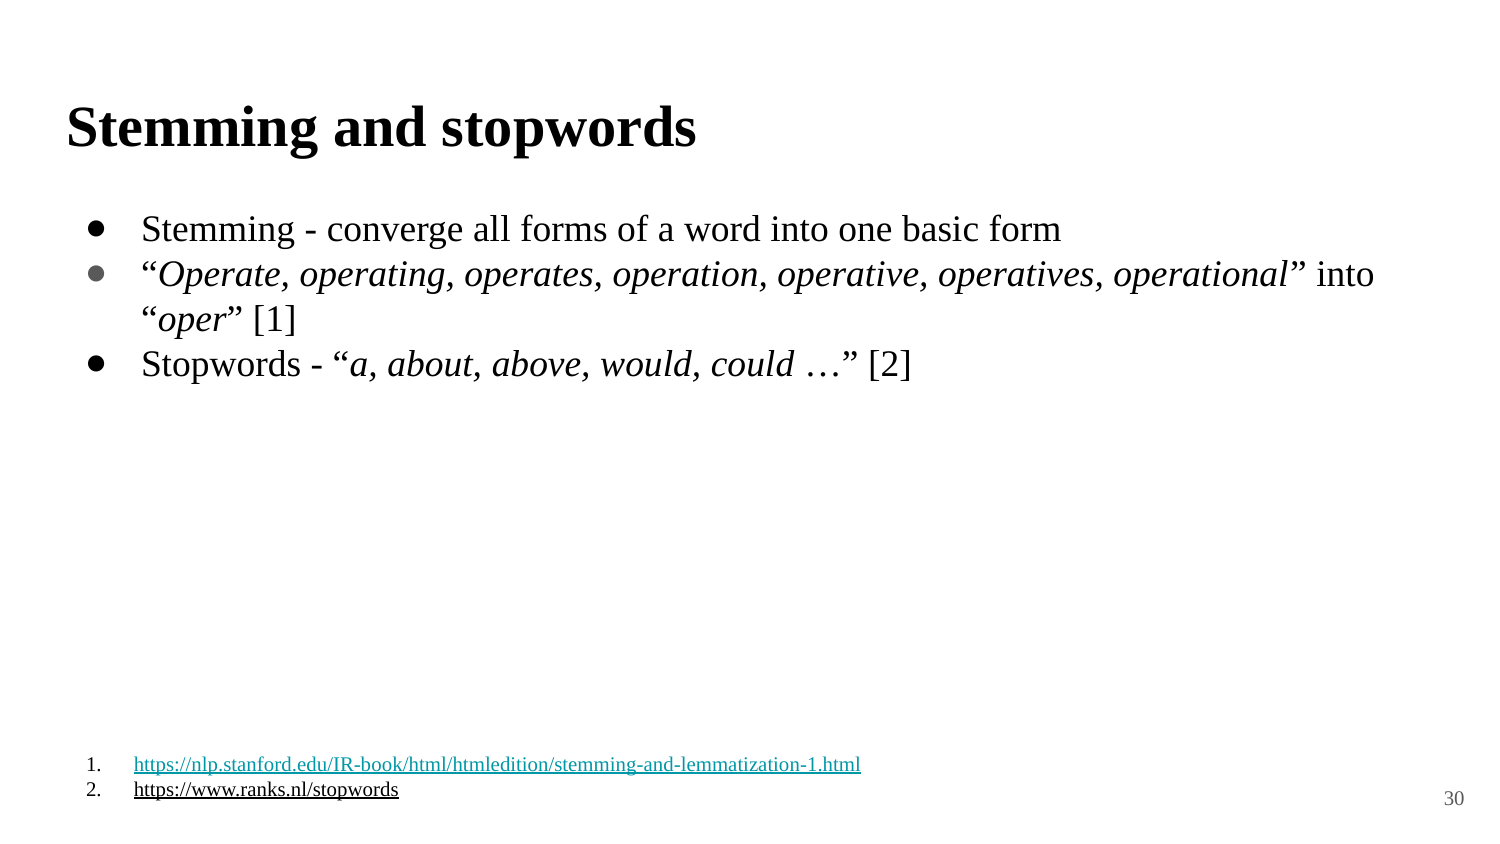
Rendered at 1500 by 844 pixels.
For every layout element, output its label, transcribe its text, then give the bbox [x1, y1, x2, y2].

text_box https://nlp.stanford.edu/IR-book/html/htmledition/stemming-and-lemmatization-1.html https://www.ranks.nl/stopwords [43, 735, 1412, 823]
list Stemming - converge all forms of a word into one basic form “Operate, operating, operates, operation, operative, operatives, operational” into “oper” [1] Stopwords - “a, about, above, would, could …” [2] [51, 189, 1449, 750]
title Stemming and stopwords [51, 72, 1449, 167]
slide_number <number> [1389, 764, 1480, 830]
